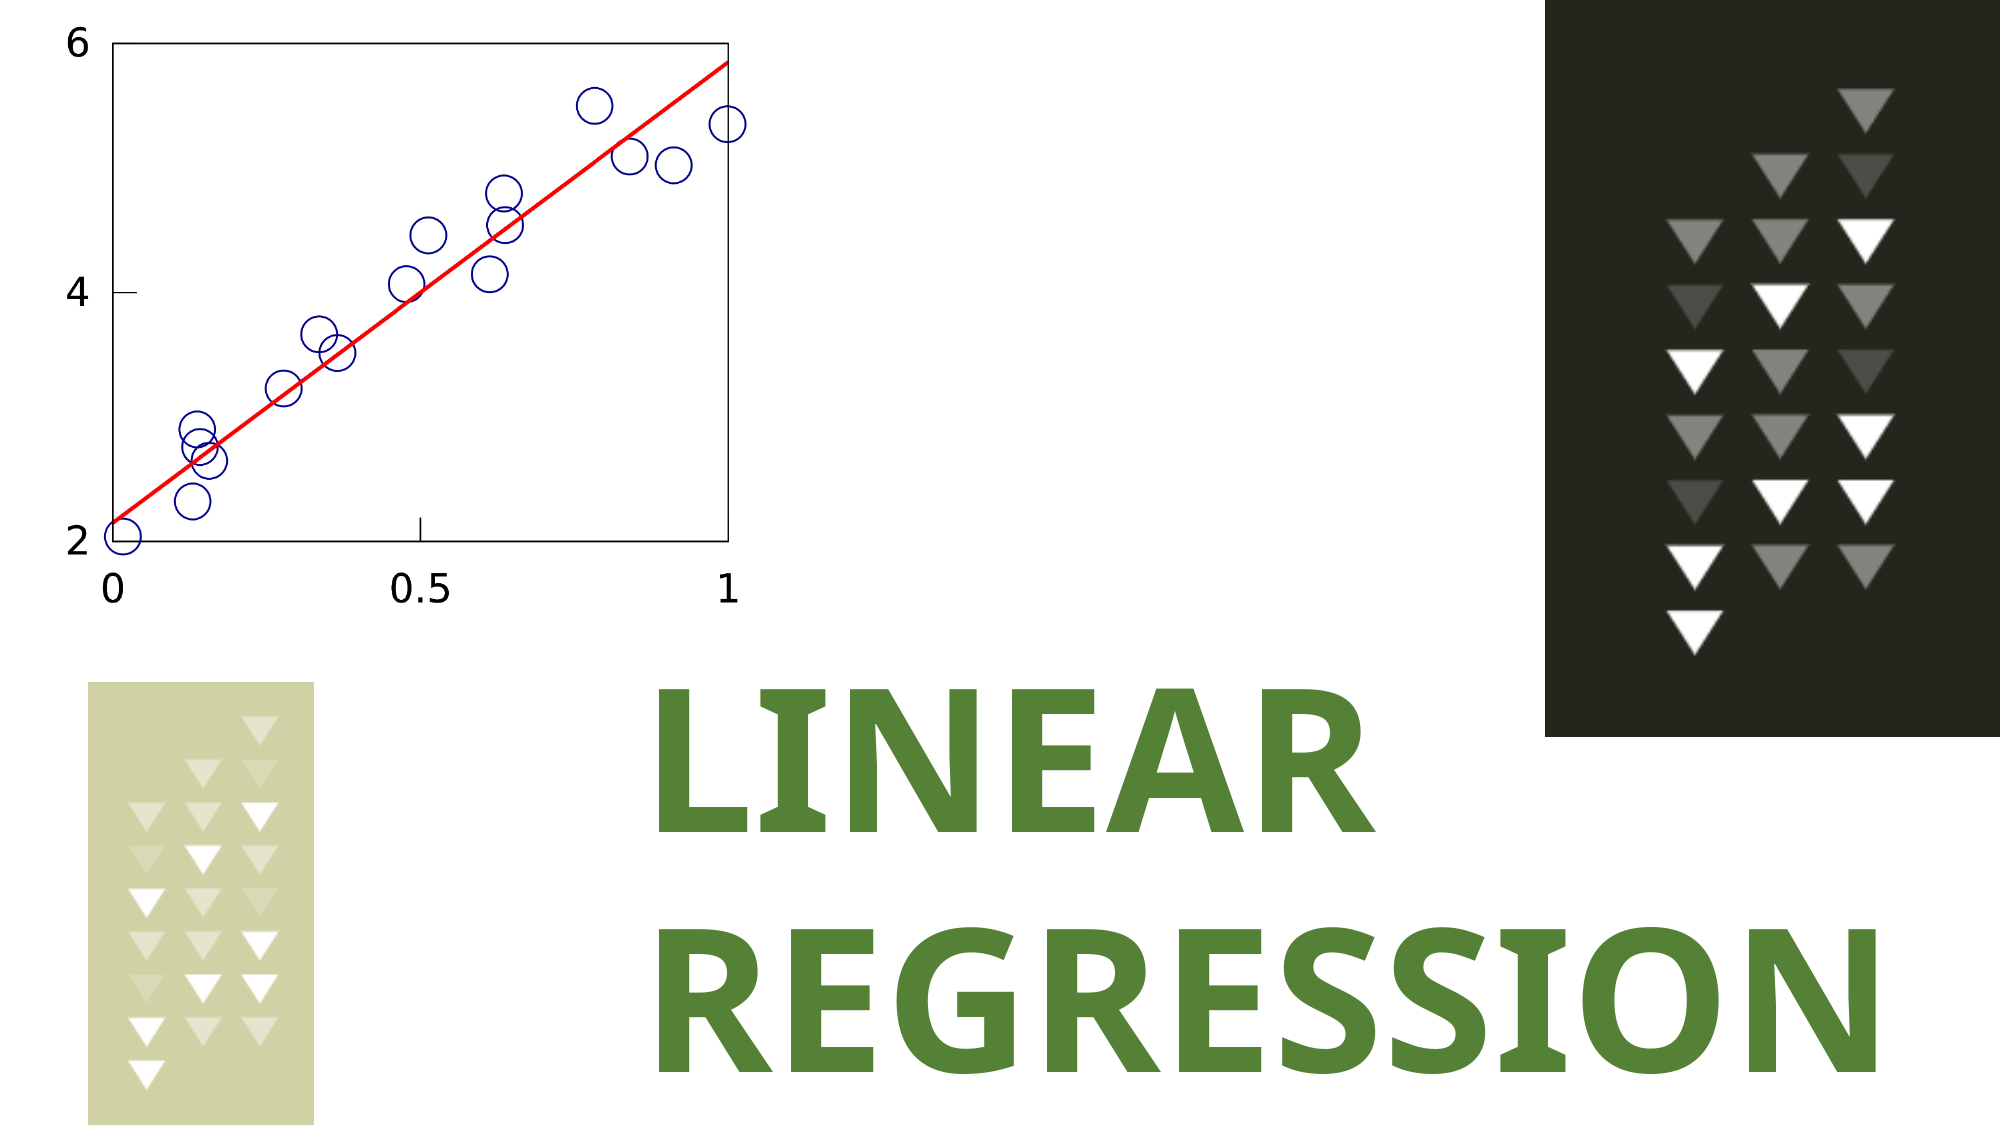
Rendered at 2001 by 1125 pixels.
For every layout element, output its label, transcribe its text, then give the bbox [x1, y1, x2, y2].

picture [88, 682, 314, 1125]
picture [1545, 0, 2000, 737]
text_box LINEAR REGRESSION [626, 625, 2000, 1125]
picture [0, 0, 796, 637]
